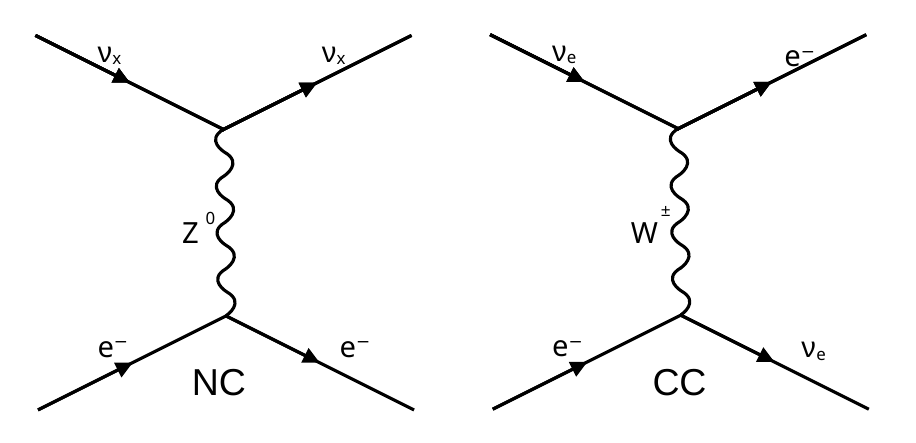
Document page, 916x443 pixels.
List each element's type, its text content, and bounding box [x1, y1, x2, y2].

text_box νx [307, 23, 361, 71]
text_box νe [786, 319, 839, 367]
text_box e− [800, 57, 827, 71]
text_box νe [537, 22, 590, 71]
text_box e− [324, 318, 382, 362]
text_box e− [769, 28, 827, 71]
text_box CC [637, 354, 722, 412]
text_box e− [537, 318, 595, 361]
text_box νx [82, 23, 137, 71]
text_box NC [177, 354, 261, 412]
text_box 0 [190, 195, 230, 244]
text_box e− [82, 318, 140, 362]
text_box Z [167, 205, 217, 248]
text_box νe [537, 61, 557, 71]
text_box W [616, 204, 674, 247]
text_box ± [646, 192, 686, 240]
